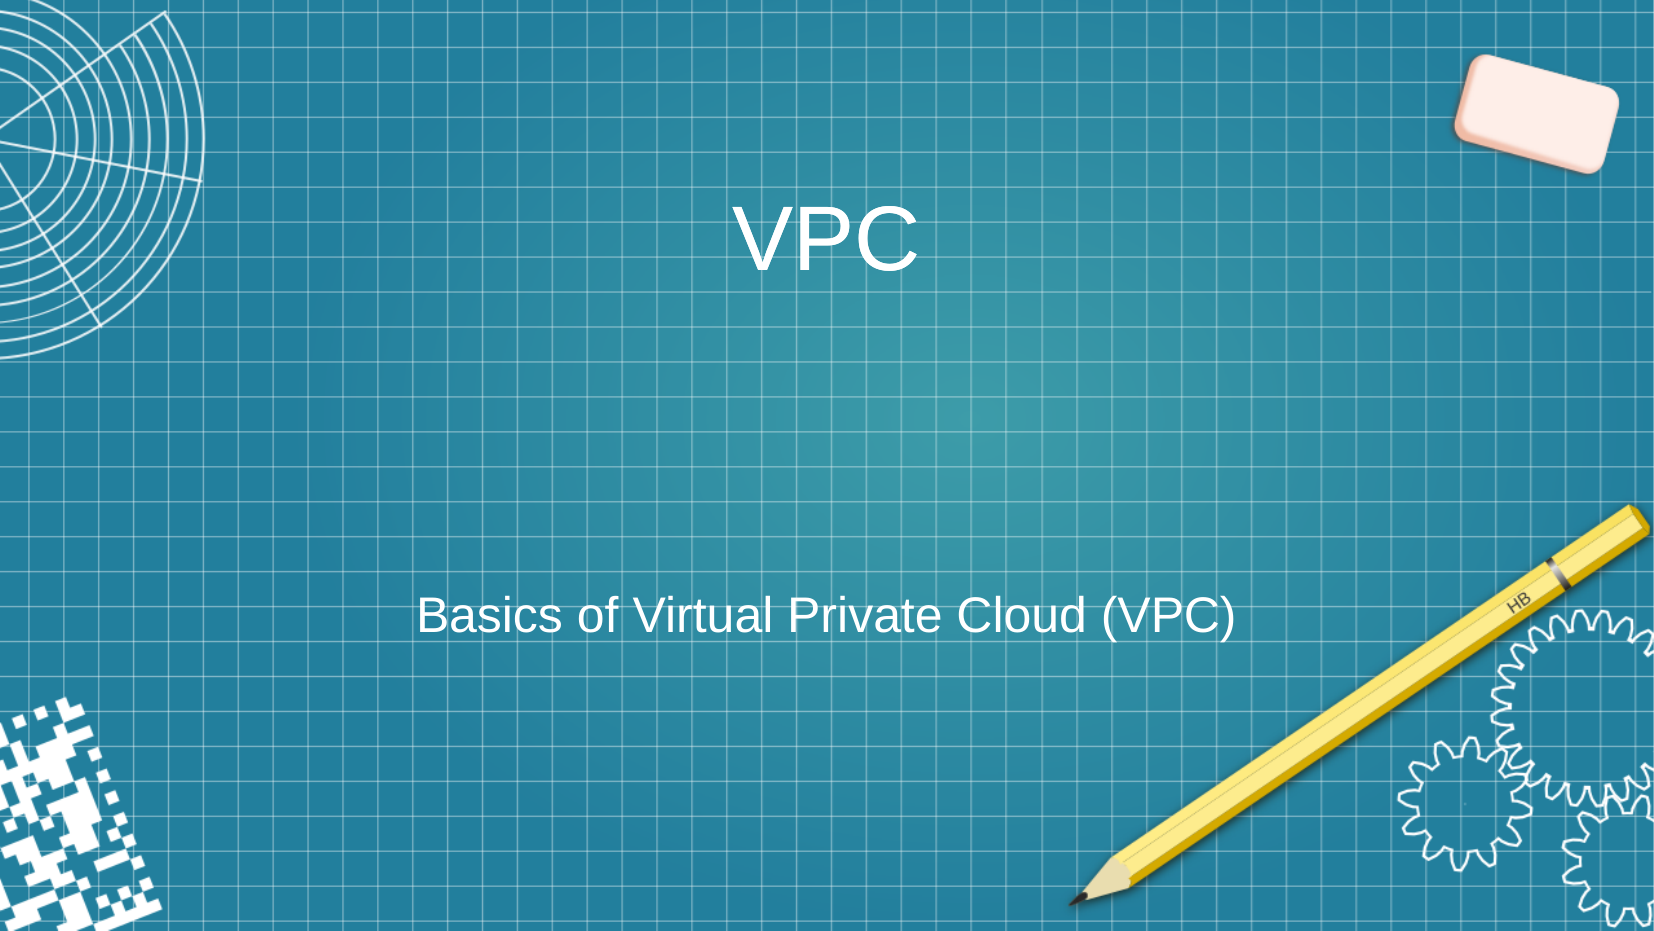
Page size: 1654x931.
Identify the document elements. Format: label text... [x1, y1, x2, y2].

text_box VPC [82, 132, 1571, 346]
subtitle Basics of Virtual Private Cloud (VPC) [82, 389, 1571, 842]
picture [0, 0, 1654, 931]
